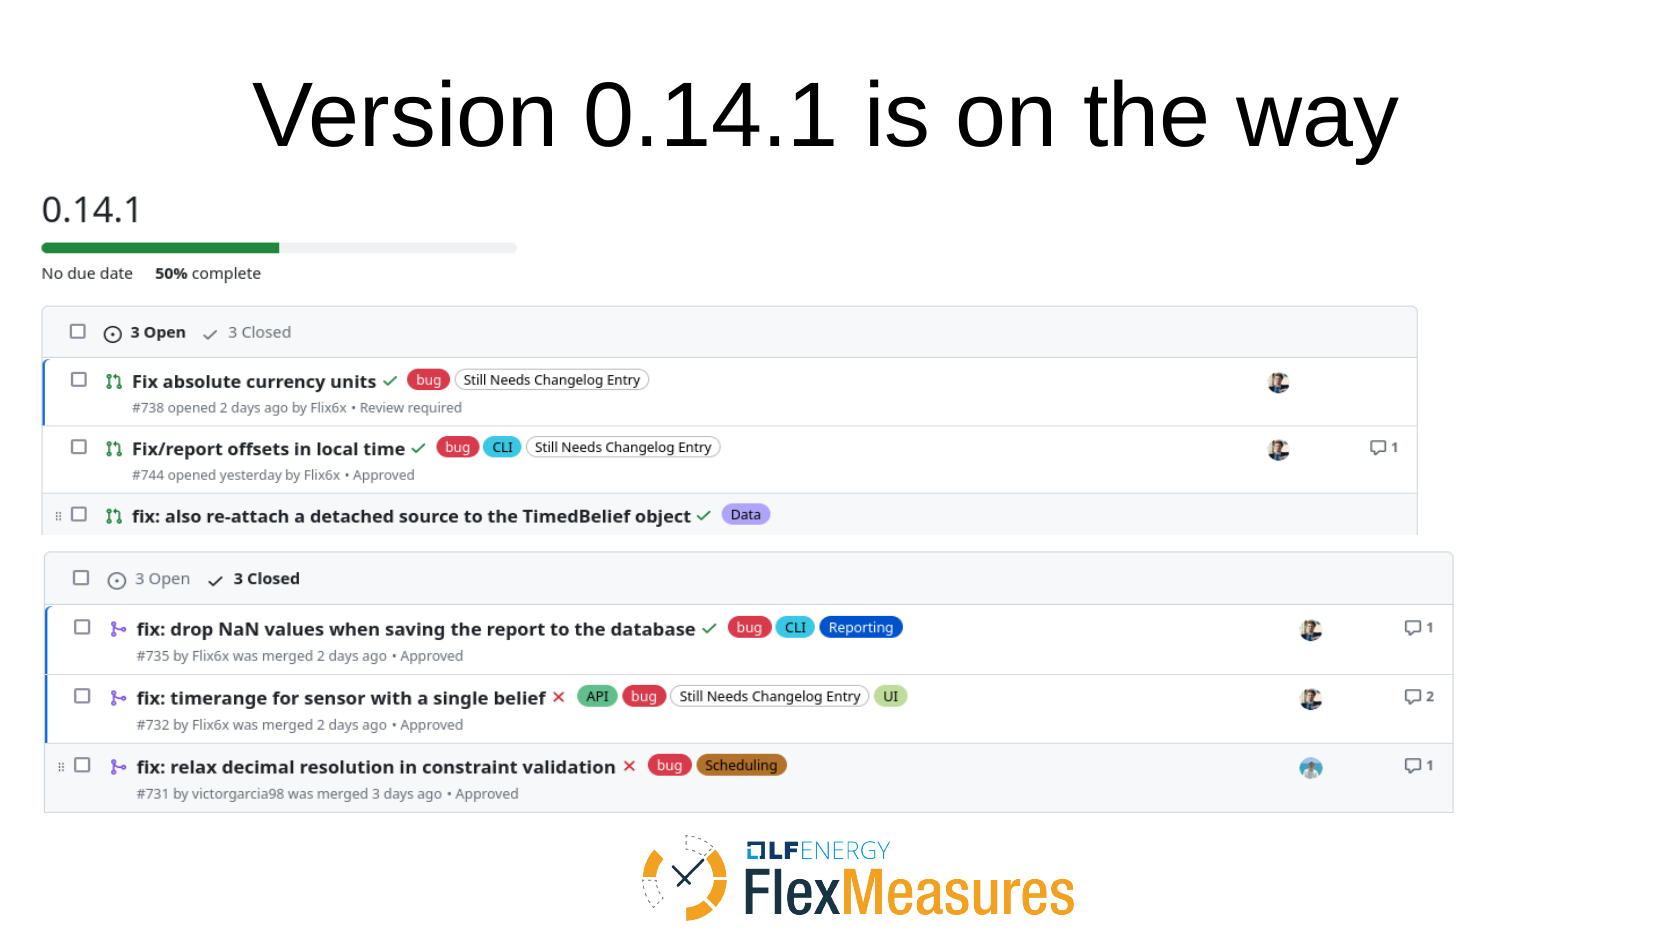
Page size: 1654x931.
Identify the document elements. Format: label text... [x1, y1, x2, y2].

picture [642, 835, 1074, 921]
picture [37, 187, 1463, 826]
title Version 0.14.1 is on the way [82, 37, 1571, 193]
